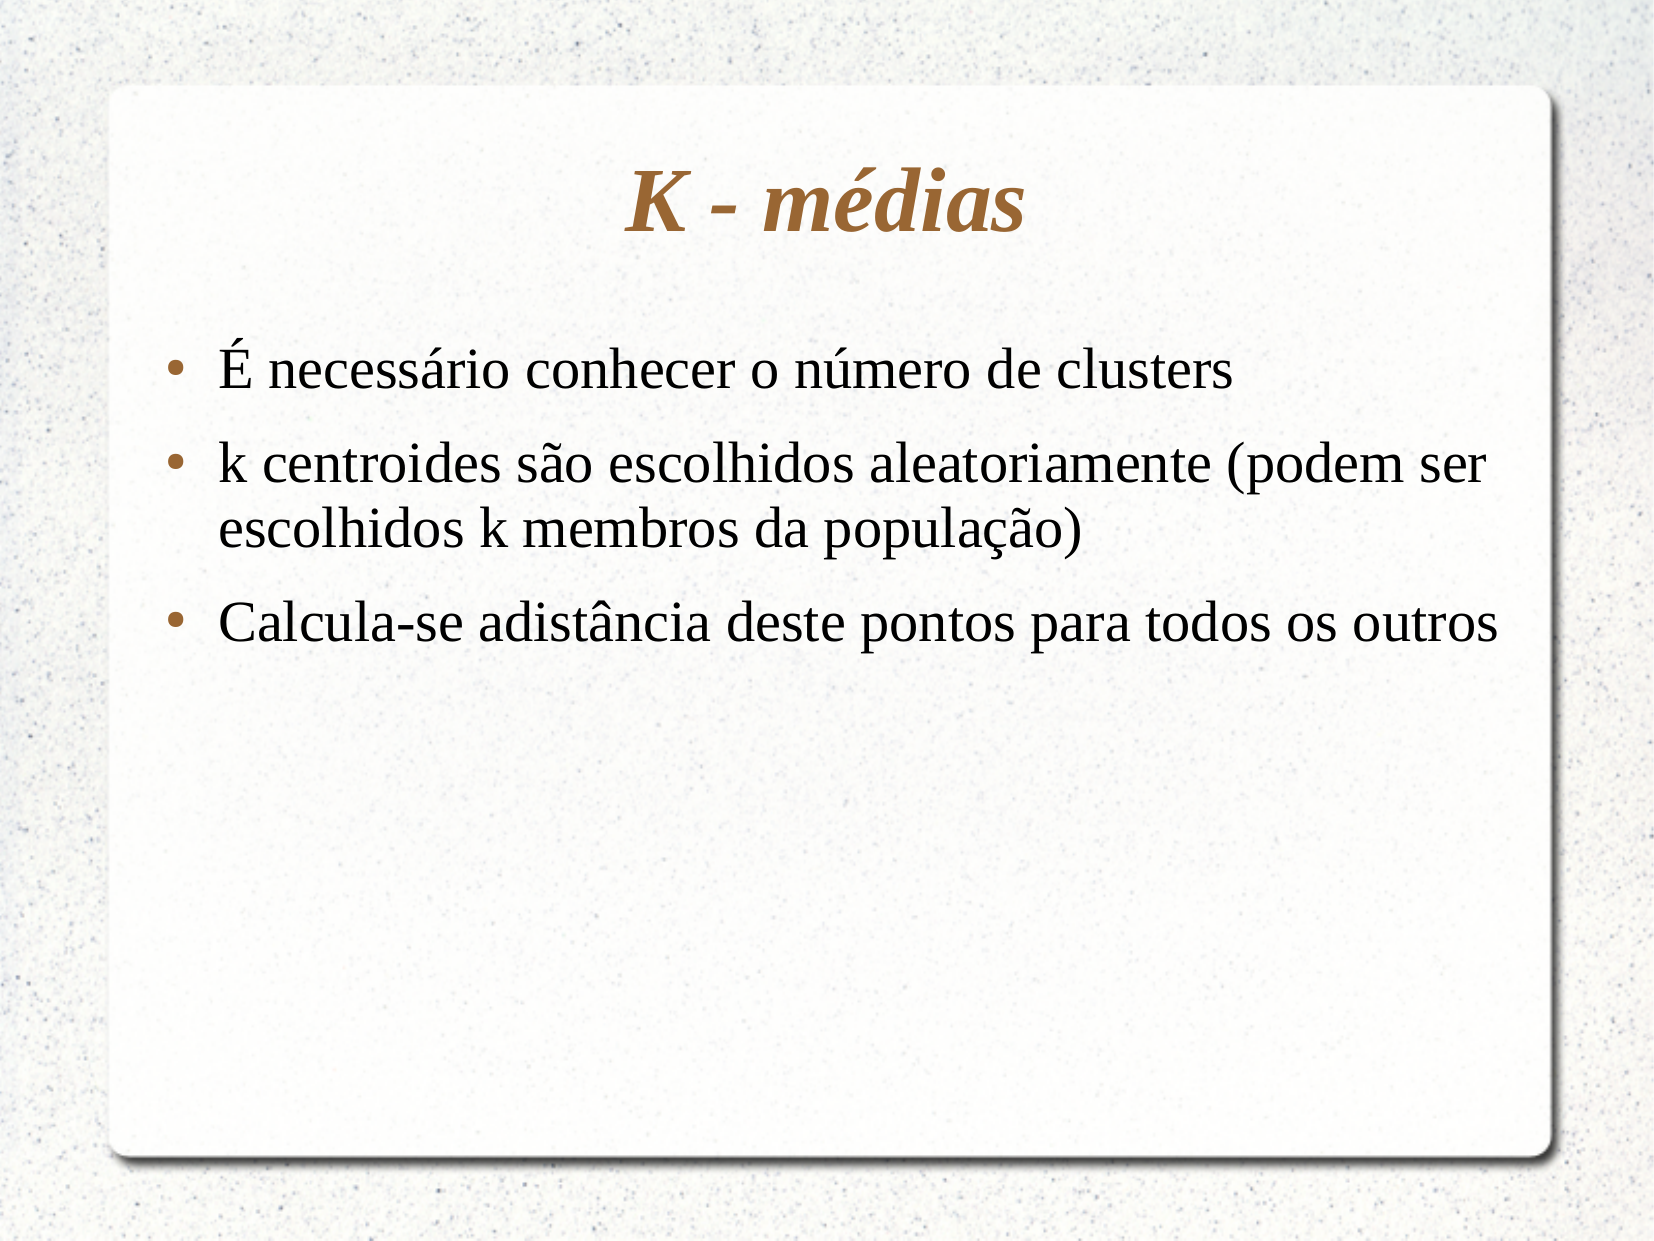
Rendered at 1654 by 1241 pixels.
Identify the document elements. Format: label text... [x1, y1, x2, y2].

title K - médias [118, 96, 1536, 304]
list É necessário conhecer o número de clusters k centroides são escolhidos aleatoriamente (podem ser escolhidos k membros da população) Calcula-se adistância deste pontos para todos os outros [147, 336, 1506, 1241]
picture [0, 0, 1654, 1241]
